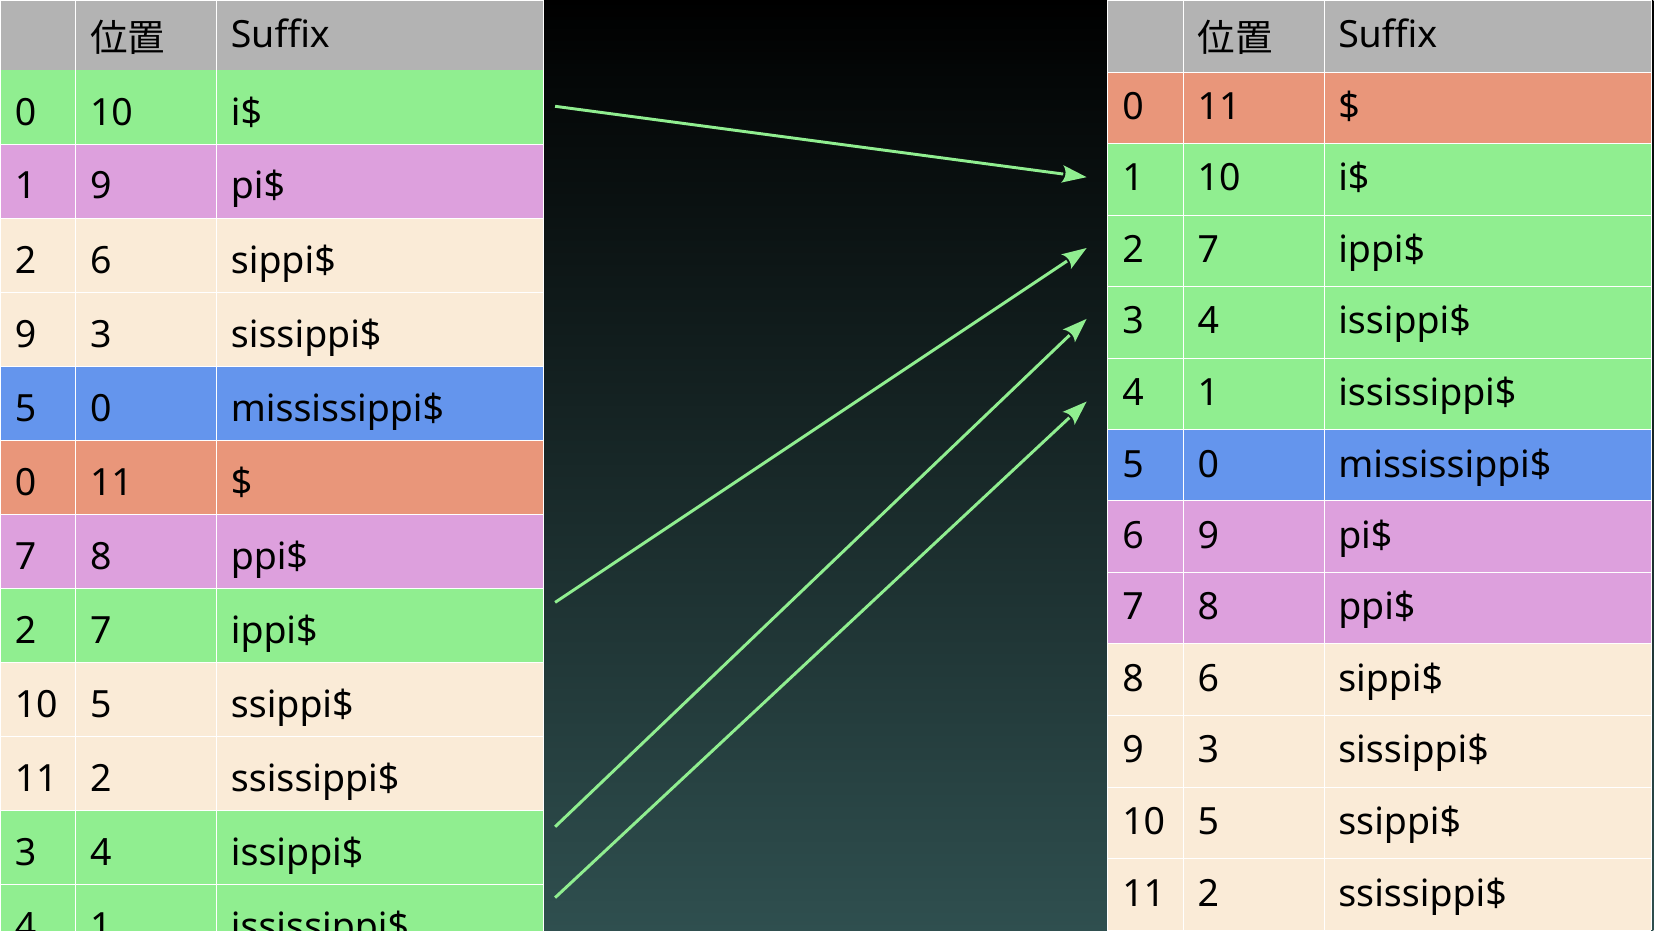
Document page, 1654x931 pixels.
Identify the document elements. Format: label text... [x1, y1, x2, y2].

table_cell 2 [76, 737, 216, 810]
table_cell 3 [76, 293, 216, 366]
table_cell 2 [1108, 216, 1183, 286]
table_cell 2 [1, 589, 75, 662]
table_cell 11 [1, 737, 75, 810]
table_cell mississippi$ [217, 367, 543, 440]
table_header Suffix [217, 1, 543, 70]
table_header Suffix [1325, 1, 1651, 72]
table_cell ississippi$ [1325, 359, 1651, 429]
table_cell pi$ [1325, 501, 1651, 572]
table_cell 0 [1184, 430, 1324, 500]
table_cell 4 [76, 811, 216, 884]
table_cell 7 [76, 589, 216, 662]
table_cell ssissippi$ [217, 737, 543, 810]
table_cell 10 [1, 663, 75, 736]
table_cell 11 [1184, 73, 1324, 143]
table_cell 7 [1184, 216, 1324, 286]
table_cell 3 [1108, 287, 1183, 358]
table_cell 0 [1, 70, 75, 144]
table_header [1, 1, 75, 70]
table_cell issippi$ [1325, 287, 1651, 358]
table_cell ippi$ [217, 589, 543, 662]
table_cell pi$ [217, 145, 543, 218]
table_cell 10 [1184, 144, 1324, 215]
table_cell 4 [1108, 359, 1183, 429]
table_cell sissippi$ [1325, 716, 1651, 787]
table_cell 7 [1, 515, 75, 588]
table_cell 8 [1184, 573, 1324, 643]
table_cell $ [217, 441, 543, 514]
table_cell ppi$ [217, 515, 543, 588]
table_cell 6 [1108, 501, 1183, 572]
table_cell 10 [76, 70, 216, 144]
table_cell 9 [76, 145, 216, 218]
table_cell $ [1325, 73, 1651, 143]
table_cell 6 [76, 219, 216, 292]
table_cell 9 [1, 293, 75, 366]
table_cell 2 [1184, 859, 1324, 930]
table_cell sippi$ [1325, 644, 1651, 715]
table_cell ssissippi$ [1325, 859, 1651, 930]
table_cell 0 [76, 367, 216, 440]
table_cell 8 [76, 515, 216, 588]
table_cell 3 [1184, 716, 1324, 787]
table_header 位置 [1184, 1, 1324, 72]
table_cell 11 [76, 441, 216, 514]
table_cell 9 [1184, 501, 1324, 572]
table_cell 4 [1184, 287, 1324, 358]
table_cell 5 [1, 367, 75, 440]
table_cell 5 [1184, 788, 1324, 858]
table_cell 8 [1108, 644, 1183, 715]
table_cell sissippi$ [217, 293, 543, 366]
table_cell ippi$ [1325, 216, 1651, 286]
table_cell ppi$ [1325, 573, 1651, 643]
table_cell sippi$ [217, 219, 543, 292]
table_cell 5 [1108, 430, 1183, 500]
table_cell ississippi$ [217, 885, 543, 931]
table_header 位置 [76, 1, 216, 70]
table_cell 1 [1, 145, 75, 218]
table_cell mississippi$ [1325, 430, 1651, 500]
table_cell ssippi$ [217, 663, 543, 736]
table_cell 10 [1108, 788, 1183, 858]
table_cell 11 [1108, 859, 1183, 930]
table_cell 1 [1108, 144, 1183, 215]
table_cell 4 [1, 885, 75, 931]
table_cell 9 [1108, 716, 1183, 787]
table_cell 3 [1, 811, 75, 884]
table_cell i$ [1325, 144, 1651, 215]
table_header [1108, 1, 1183, 72]
table_cell 6 [1184, 644, 1324, 715]
table_cell 7 [1108, 573, 1183, 643]
table_cell 5 [76, 663, 216, 736]
table_cell 2 [1, 219, 75, 292]
table_cell i$ [217, 70, 543, 144]
table_cell 1 [1184, 359, 1324, 429]
table_cell issippi$ [217, 811, 543, 884]
table_cell 1 [76, 885, 216, 931]
table_cell ssippi$ [1325, 788, 1651, 858]
table_cell 4 [18, 916, 28, 930]
table_cell 0 [1108, 73, 1183, 143]
table_cell 0 [1, 441, 75, 514]
